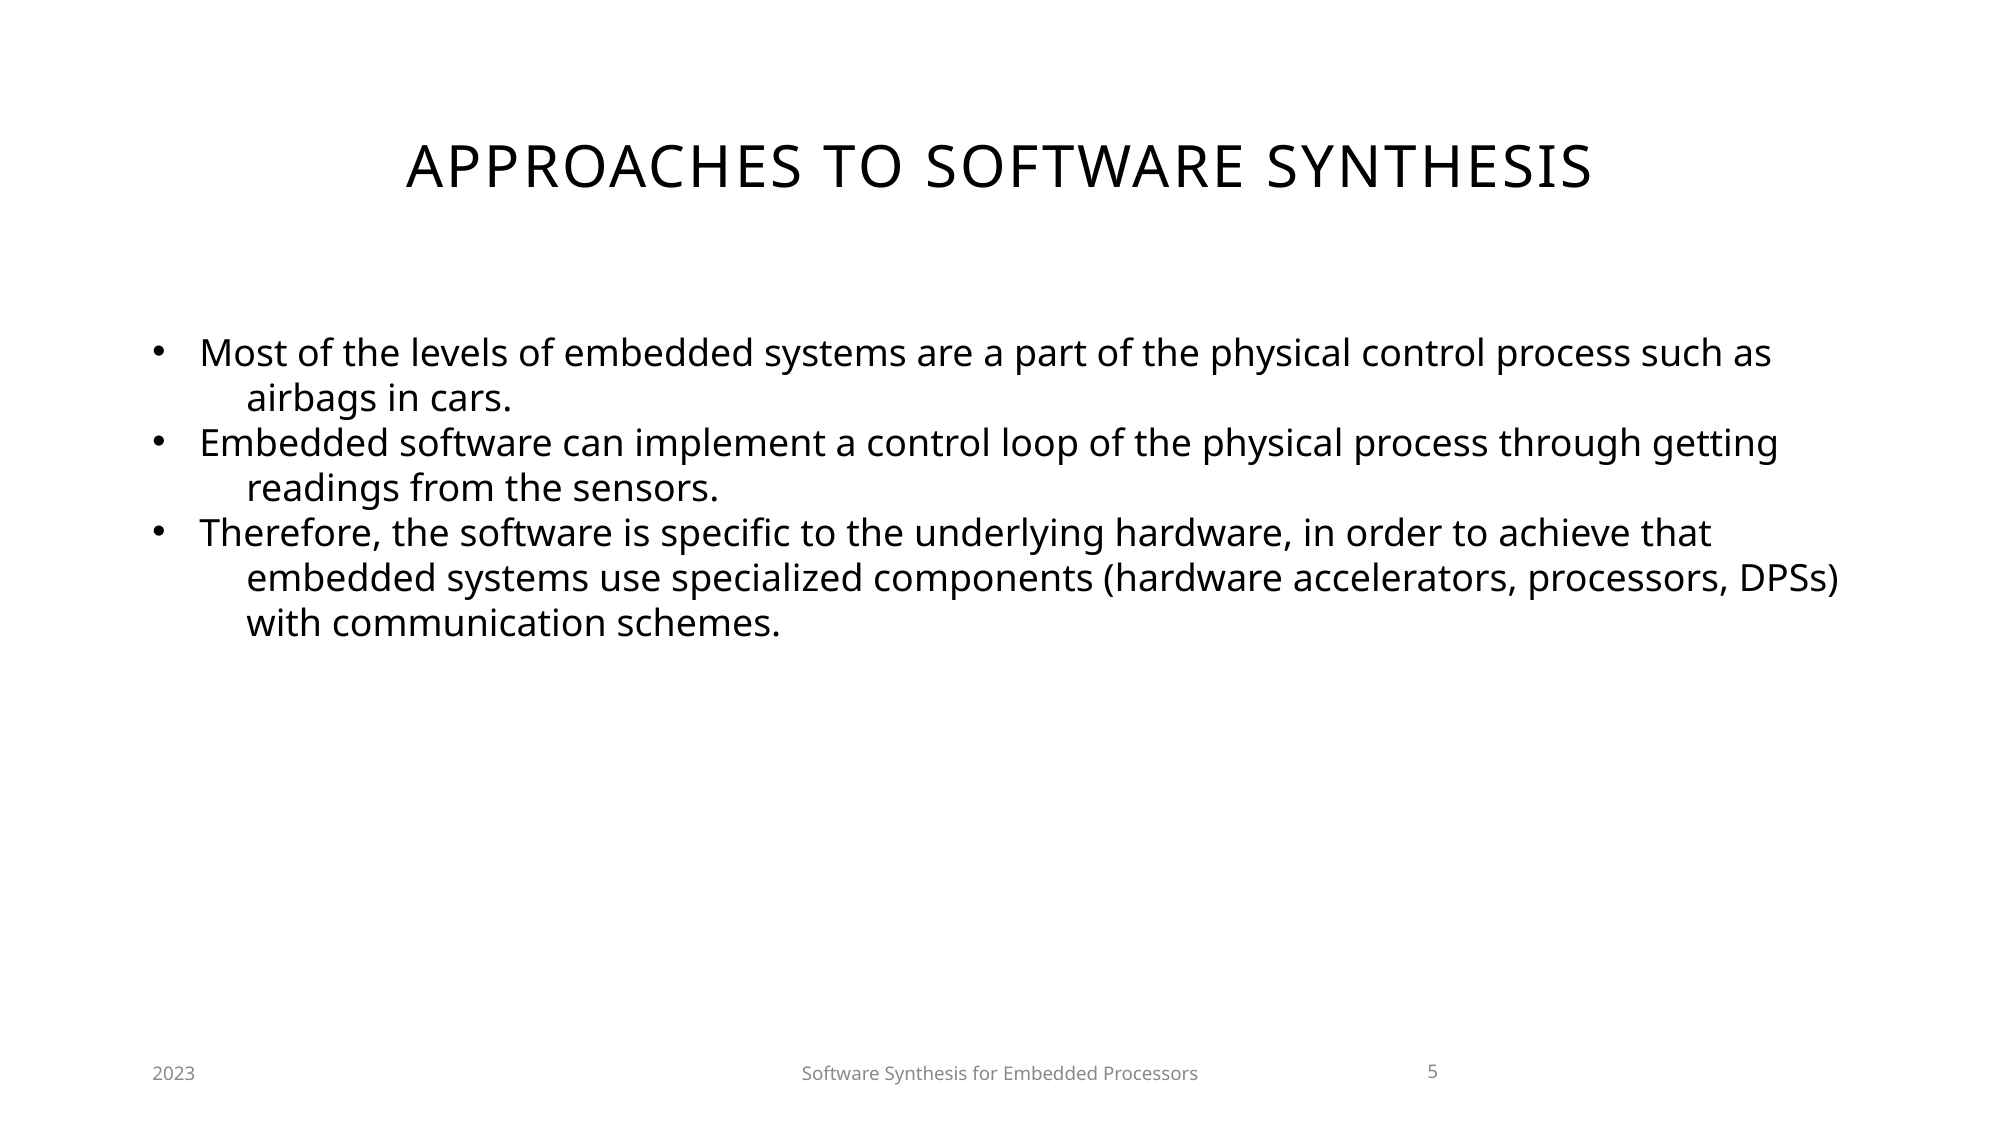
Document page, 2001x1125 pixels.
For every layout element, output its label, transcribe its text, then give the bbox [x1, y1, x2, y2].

title APPROACHES TO SOFTWARE SYNTHESIS [137, 59, 1863, 278]
text_box Software Synthesis for Embedded Processors [662, 1042, 1338, 1103]
text_box 2023 [137, 1042, 588, 1103]
text_box [1412, 1042, 1863, 1103]
text_box Most of the levels of embedded systems are a part of the physical control process such as airbags in cars. Embedded software can implement a control loop of the physical process through getting readings from the sensors. Therefore, the software is specific to the underlying hardware, in order to achieve that embedded systems use specialized components (hardware accelerators, processors, DPSs) with communication schemes. [137, 321, 1902, 655]
